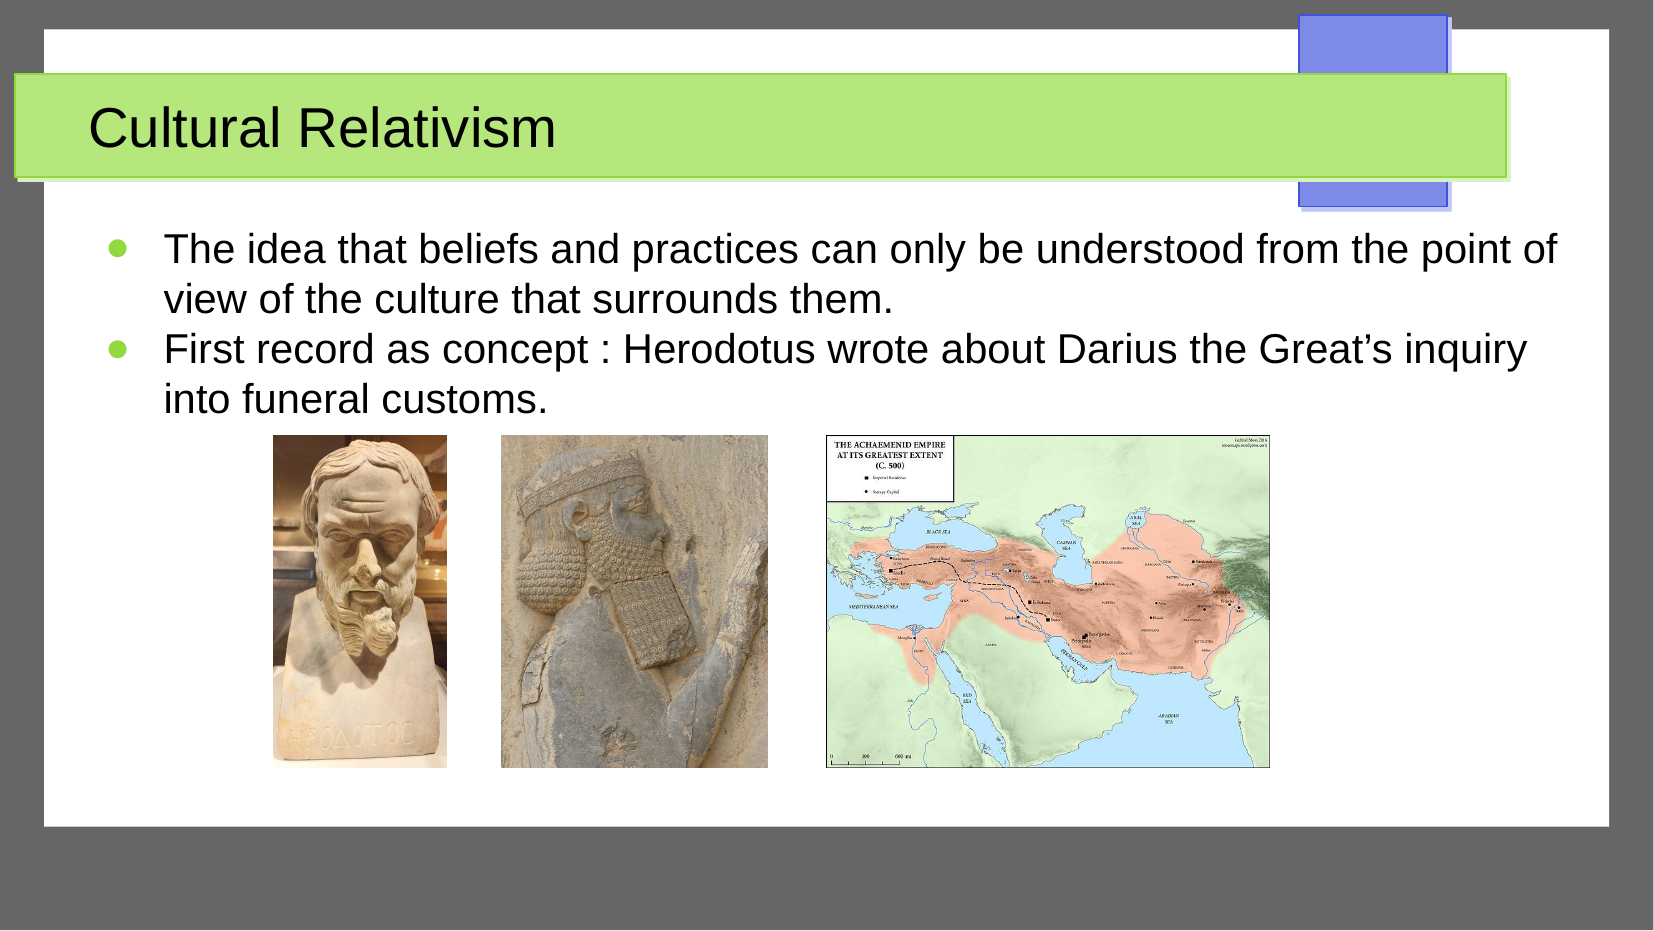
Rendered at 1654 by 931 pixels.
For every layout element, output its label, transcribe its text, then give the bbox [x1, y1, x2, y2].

text_box The idea that beliefs and practices can only be understood from the point of view of the culture that surrounds them. First record as concept : Herodotus wrote about Darius the Great’s inquiry into funeral customs. [88, 221, 1565, 812]
picture [273, 435, 447, 768]
picture [826, 435, 1270, 768]
text_box Cultural Relativism [88, 73, 1506, 178]
picture [501, 435, 768, 768]
